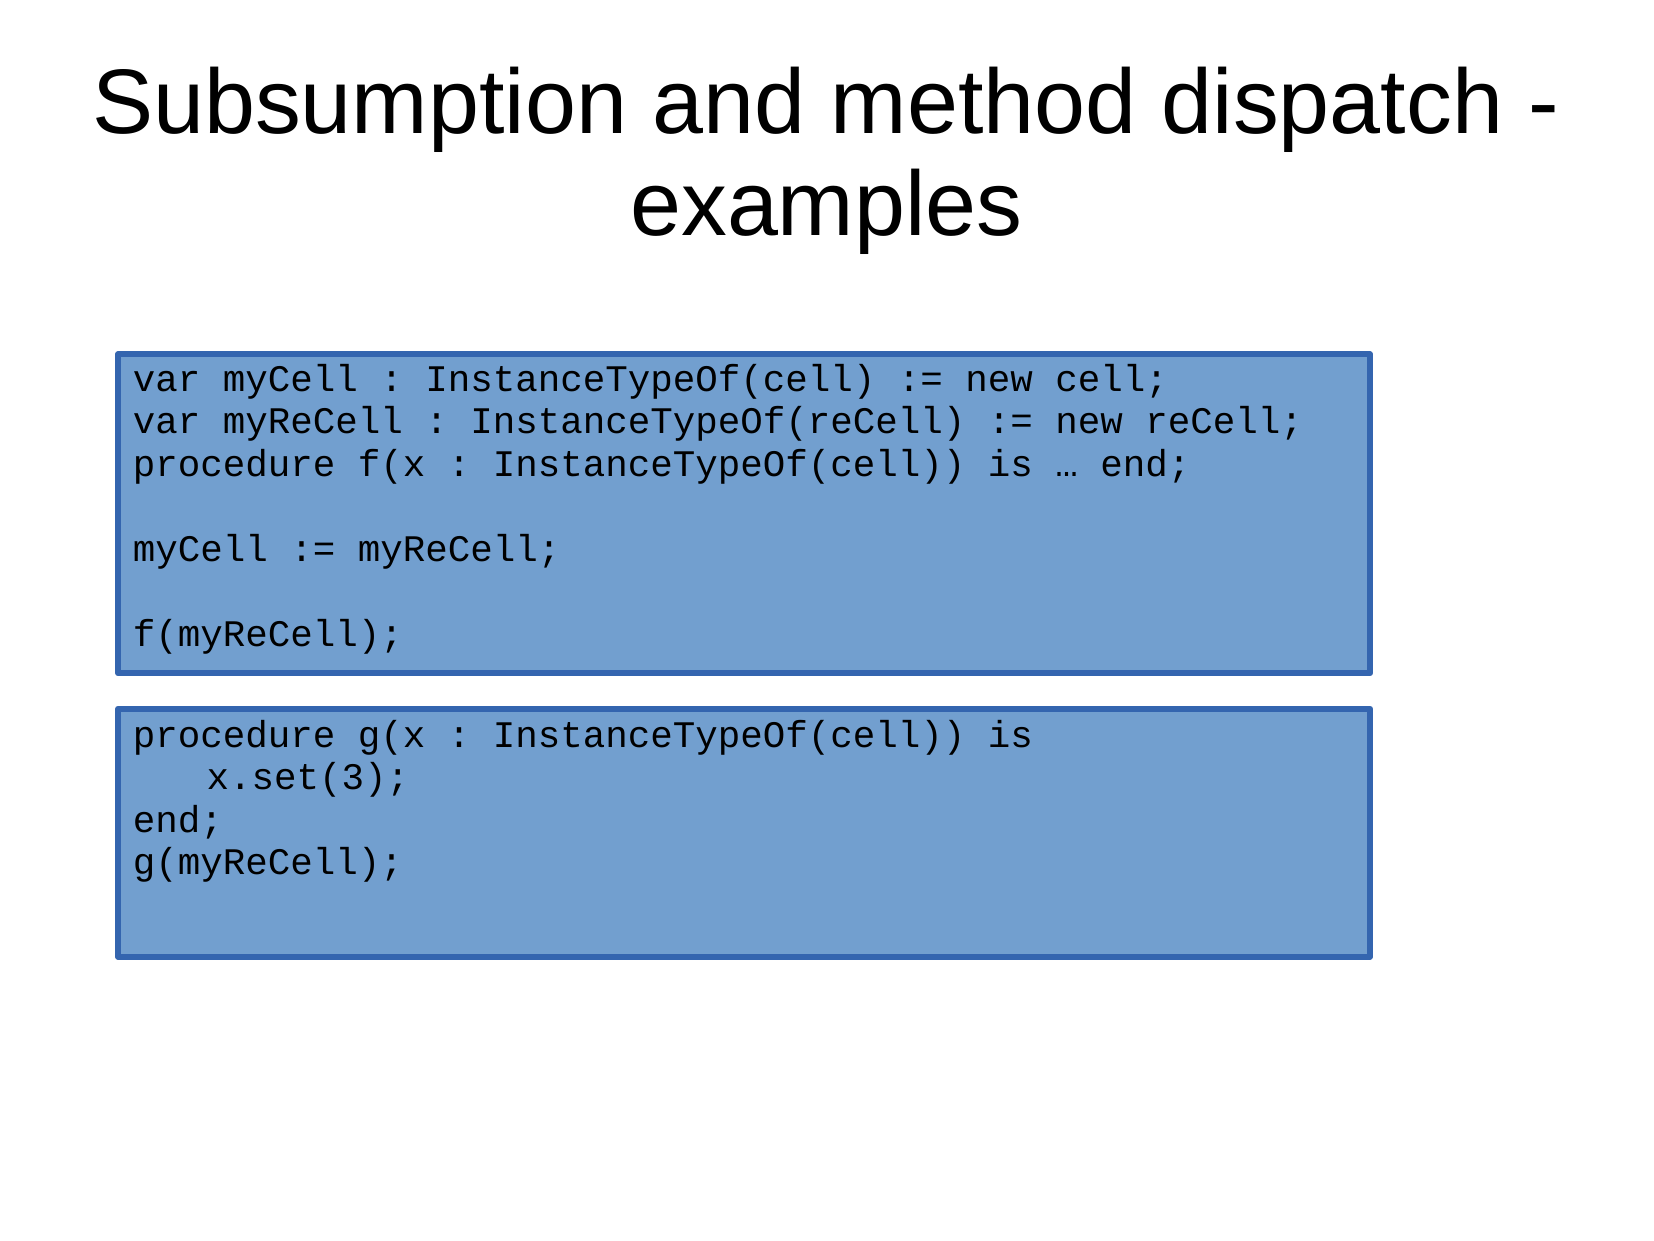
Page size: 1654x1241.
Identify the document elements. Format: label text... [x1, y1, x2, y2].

text_box var myCell : InstanceTypeOf(cell) := new cell; var myReCell : InstanceTypeOf(reCell) := new reCell; procedure f(x : InstanceTypeOf(cell)) is … end; myCell := myReCell; f(myReCell); [118, 352, 1371, 674]
text_box procedure g(x : InstanceTypeOf(cell)) is x.set(3); end; g(myReCell); [118, 708, 1371, 957]
title Subsumption and method dispatch - examples [82, 49, 1571, 257]
